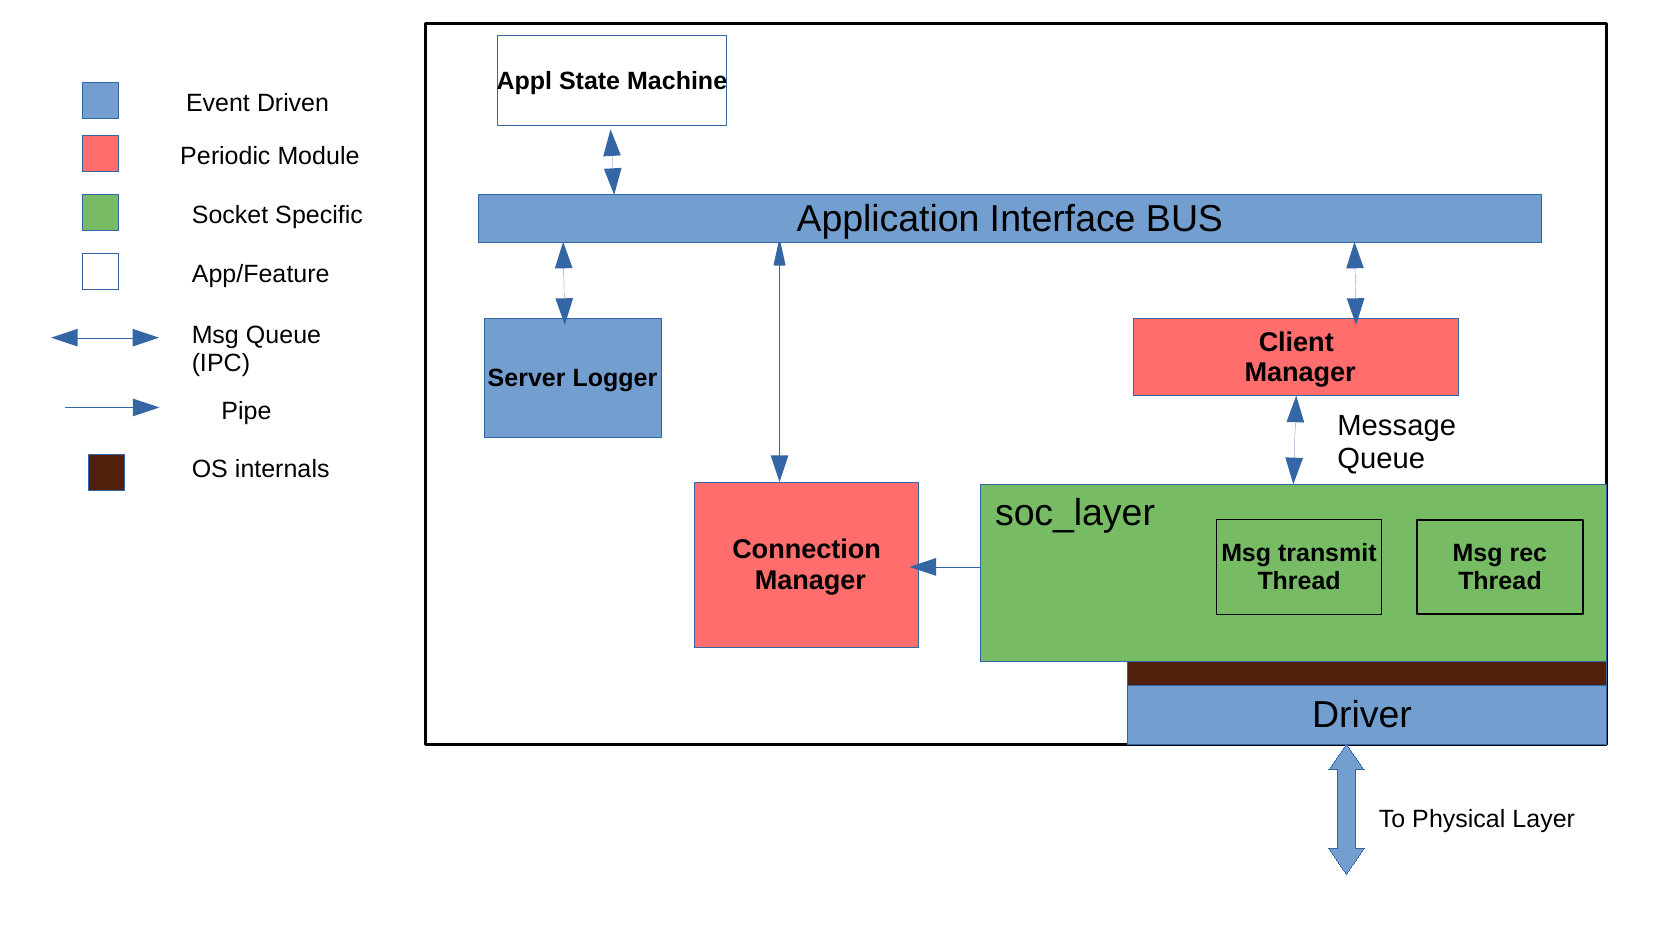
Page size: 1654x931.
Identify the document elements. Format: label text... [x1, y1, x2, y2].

text_box Socket Specific [177, 193, 390, 237]
text_box Event Driven [171, 81, 384, 125]
text_box OS internals [177, 447, 390, 491]
text_box soc_layer [980, 484, 1607, 662]
text_box [88, 454, 125, 491]
text_box Application Interface BUS [478, 194, 1542, 243]
text_box [82, 82, 119, 119]
text_box Pipe [206, 389, 408, 438]
text_box Appl State Machine [497, 35, 727, 126]
text_box Client Manager [1133, 318, 1459, 396]
text_box [82, 253, 119, 290]
text_box Message Queue [1322, 401, 1536, 482]
text_box Msg transmit Thread [1216, 519, 1382, 615]
text_box Connection Manager [694, 482, 919, 648]
text_box [1328, 744, 1365, 875]
text_box [425, 23, 1607, 745]
text_box Periodic Module [165, 134, 378, 178]
text_box Driver [1127, 686, 1607, 745]
text_box Server Logger [484, 318, 662, 438]
text_box [82, 194, 119, 231]
text_box Msg rec Thread [1417, 519, 1583, 615]
text_box [82, 135, 119, 172]
text_box To Physical Layer [1364, 797, 1607, 869]
text_box [780, 243, 1355, 567]
text_box App/Feature [177, 252, 390, 296]
text_box Msg Queue (IPC) [177, 312, 378, 384]
